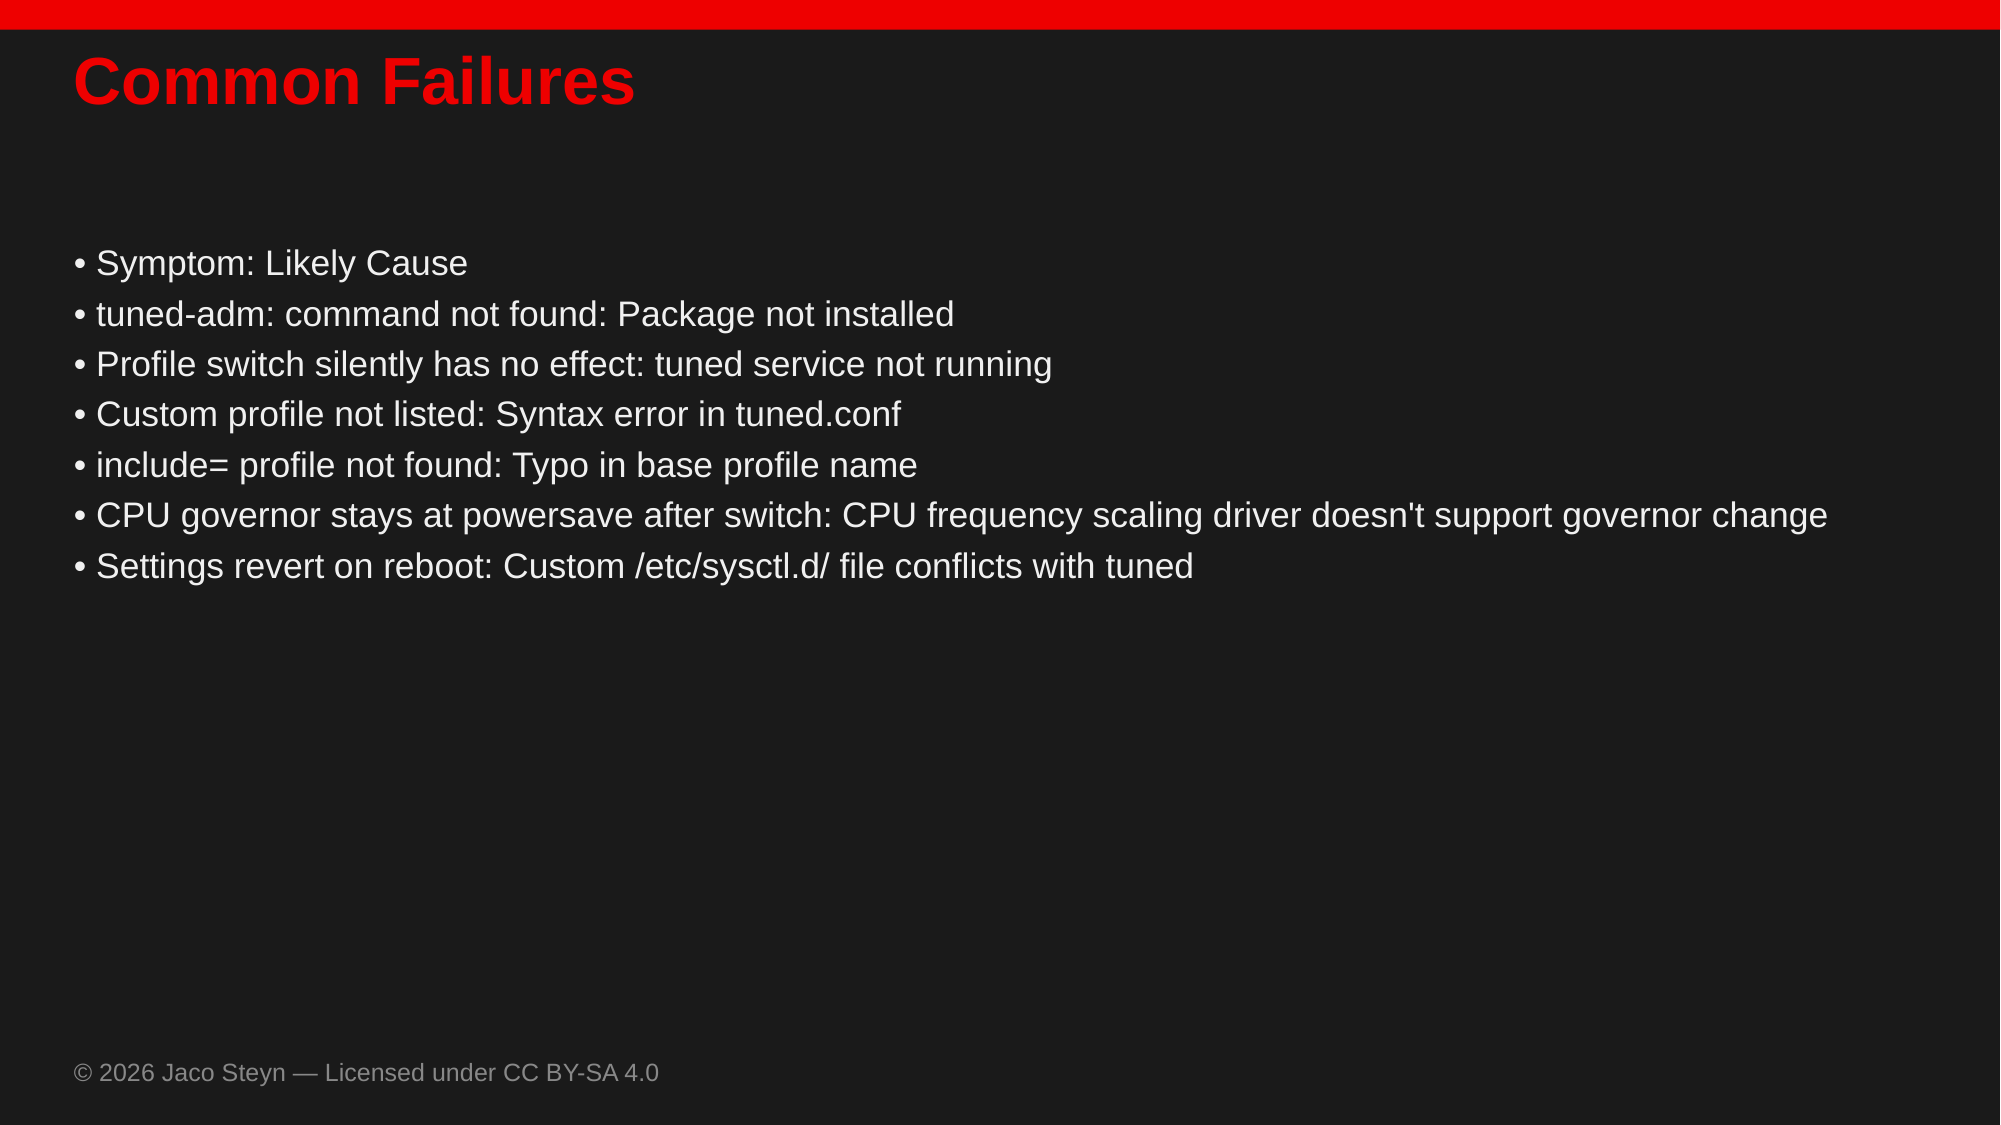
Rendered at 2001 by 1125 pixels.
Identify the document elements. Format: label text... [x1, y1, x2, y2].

text_box © 2026 Jaco Steyn — Licensed under CC BY-SA 4.0 [59, 1051, 1942, 1093]
text_box Common Failures [59, 36, 1942, 208]
text_box [0, 0, 2001, 30]
text_box • Symptom: Likely Cause • tuned-adm: command not found: Package not installed • Profile switch silently has no effect: tuned service not running • Custom profile not listed: Syntax error in tuned.conf • include= profile not found: Typo in base profile name • CPU governor stays at powersave after switch: CPU frequency scaling driver doesn't support governor change • Settings revert on reboot: Custom /etc/sysctl.d/ file conflicts with tuned [59, 236, 1942, 1037]
